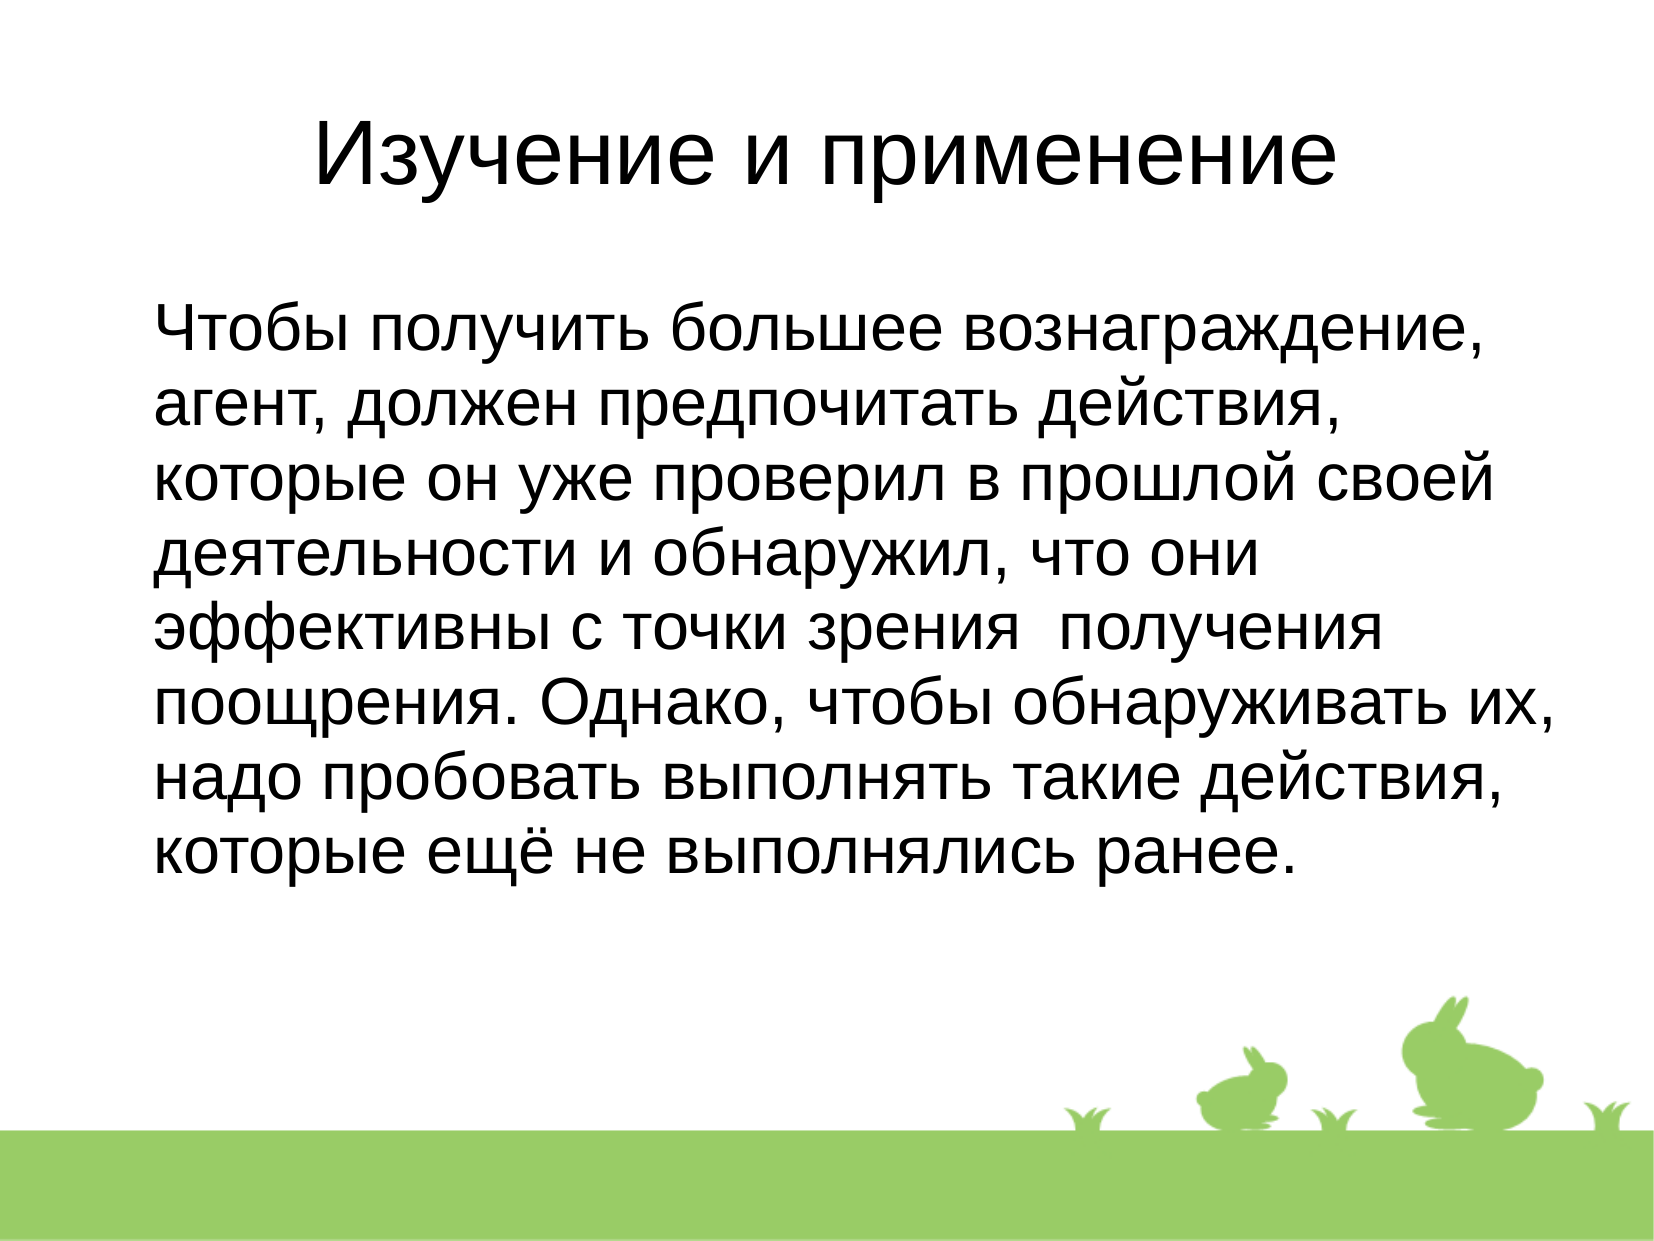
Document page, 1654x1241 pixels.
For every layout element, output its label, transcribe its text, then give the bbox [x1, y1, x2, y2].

title Изучение и применение [82, 49, 1571, 257]
picture [0, 0, 1654, 1241]
list Чтобы получить большее вознаграждение, агент, должен предпочитать действия, которые он уже проверил в прошлой своей деятельности и обнаружил, что они эффективны с точки зрения получения поощрения. Однако, чтобы обнаруживать их, надо пробовать выполнять такие действия, которые ещё не выполнялись ранее. [82, 290, 1571, 1010]
